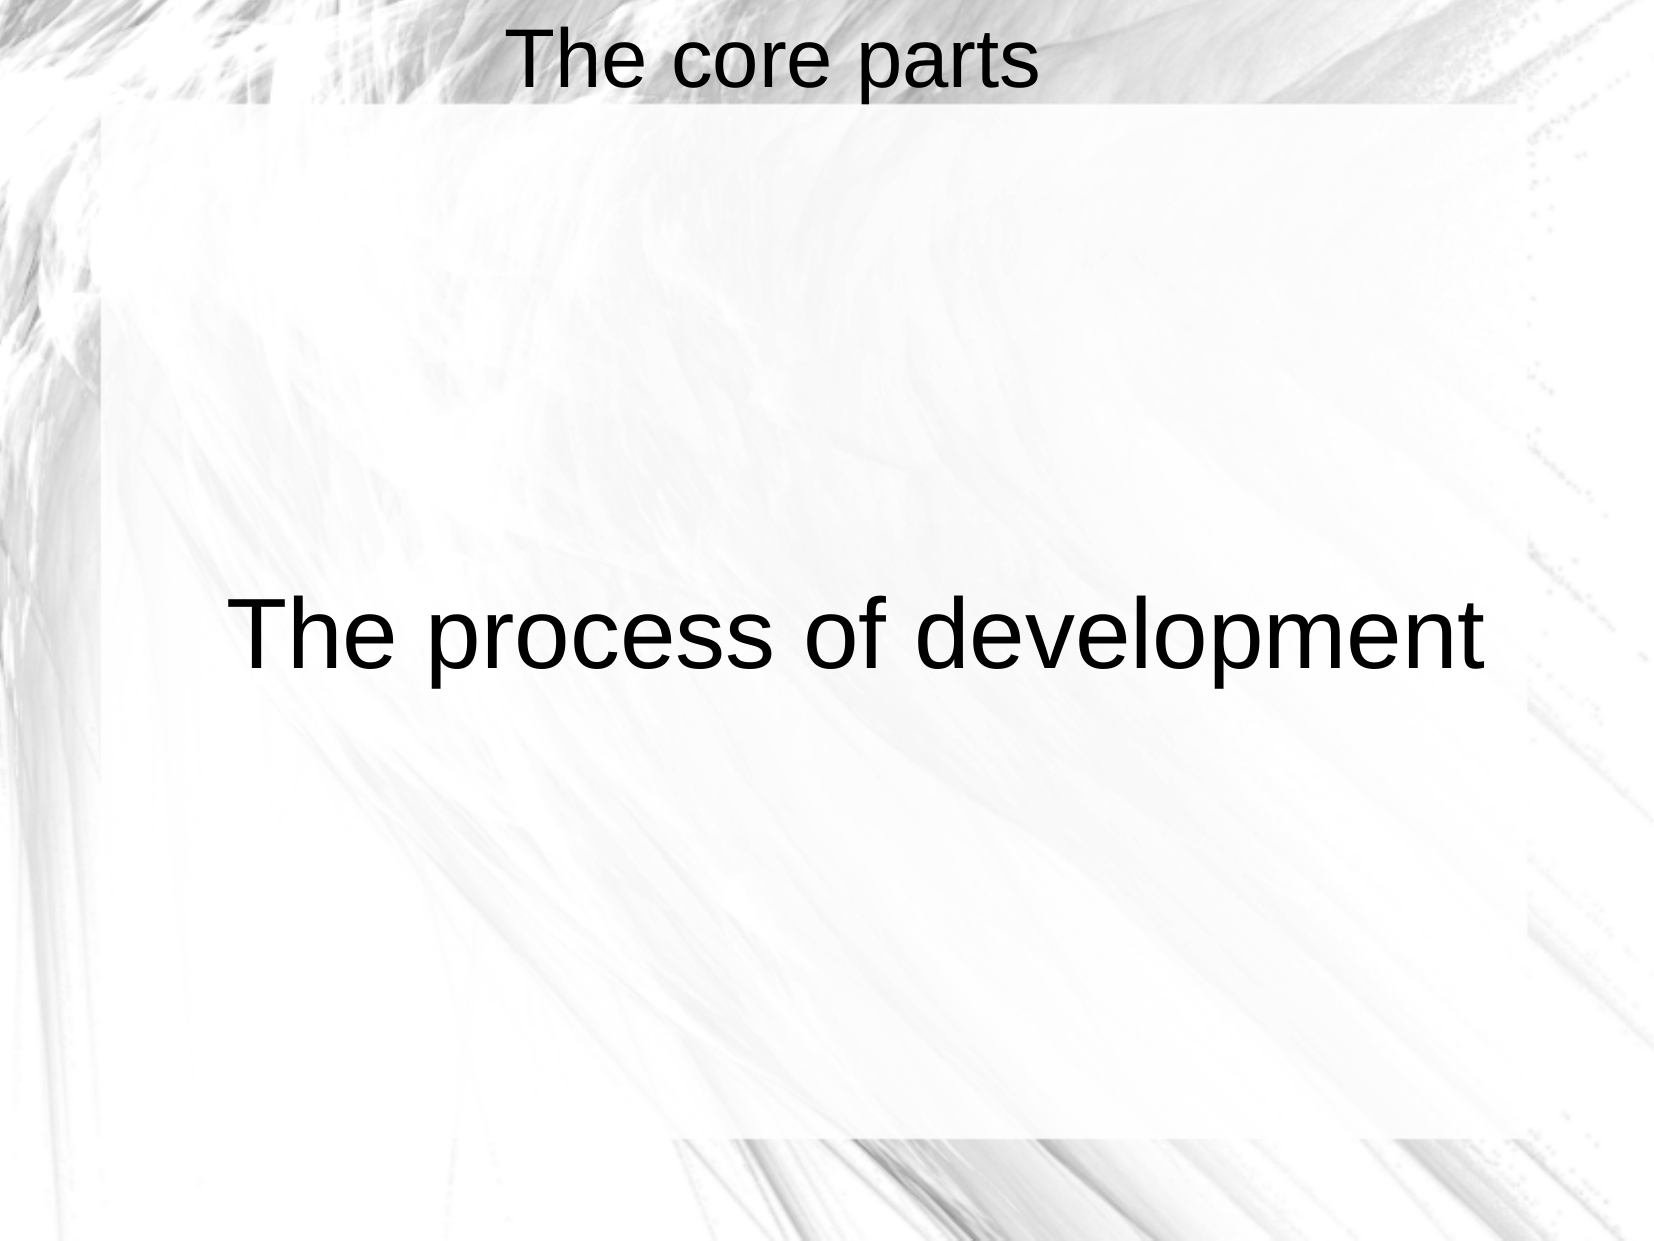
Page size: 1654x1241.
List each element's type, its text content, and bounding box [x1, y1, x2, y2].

list The process of development [76, 295, 1565, 1114]
picture [0, 0, 1654, 1241]
title The core parts [29, 0, 1518, 119]
